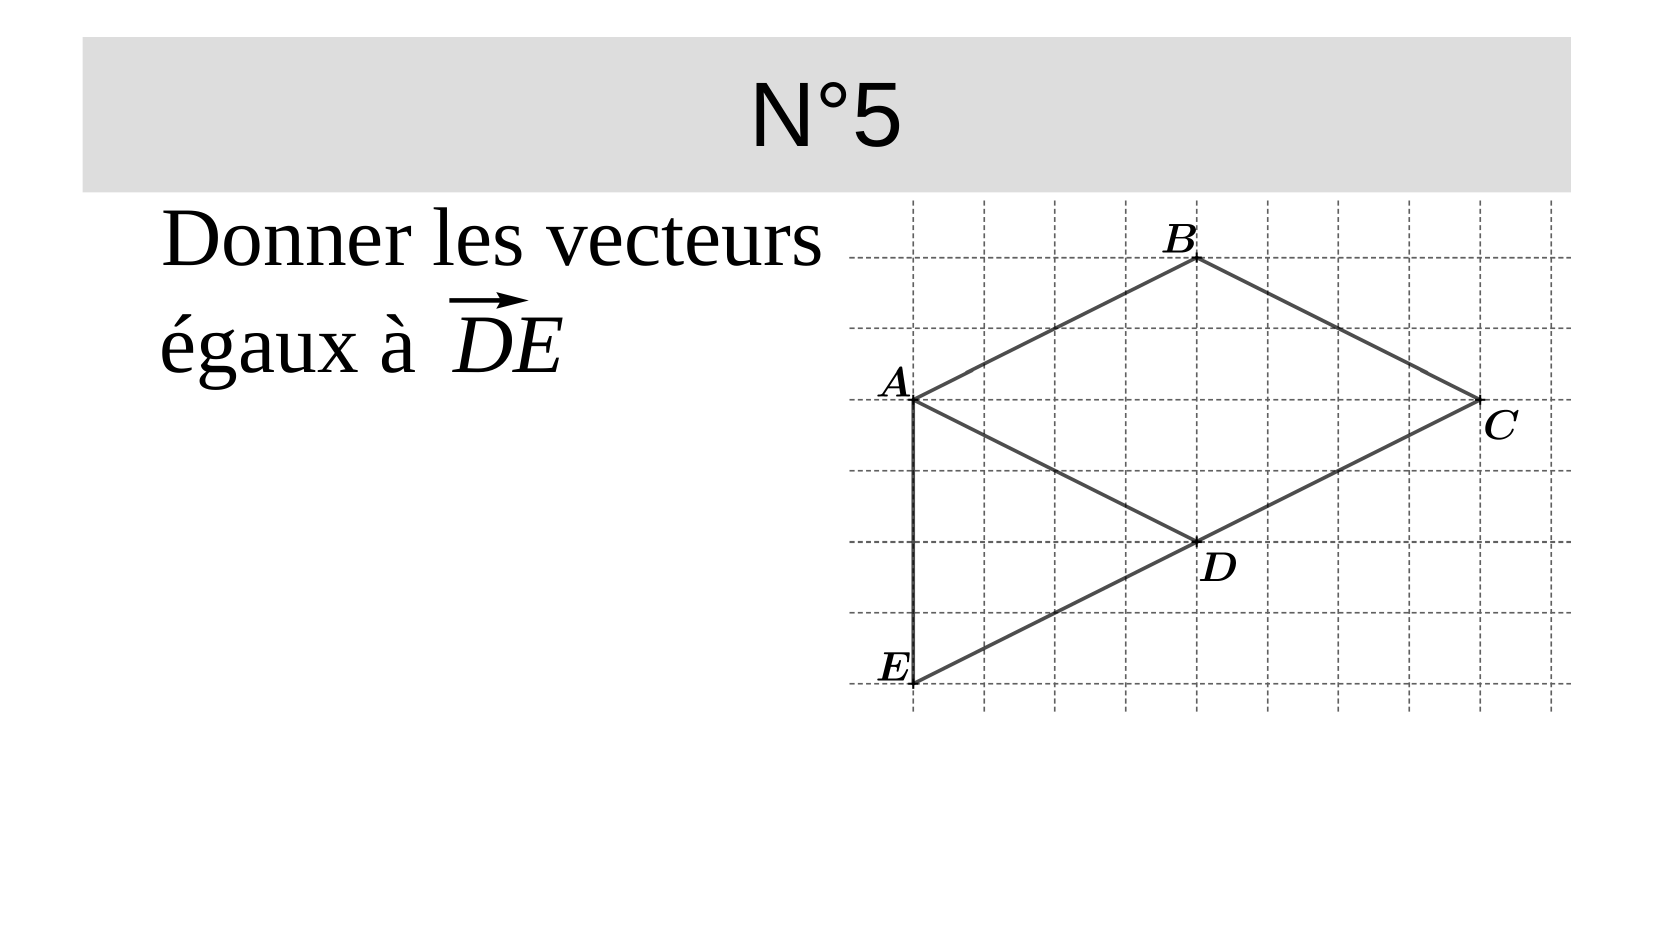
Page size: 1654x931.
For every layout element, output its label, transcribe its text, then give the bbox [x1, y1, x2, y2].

picture [849, 200, 1571, 713]
chart [153, 192, 832, 391]
title N°5 [82, 37, 1571, 193]
